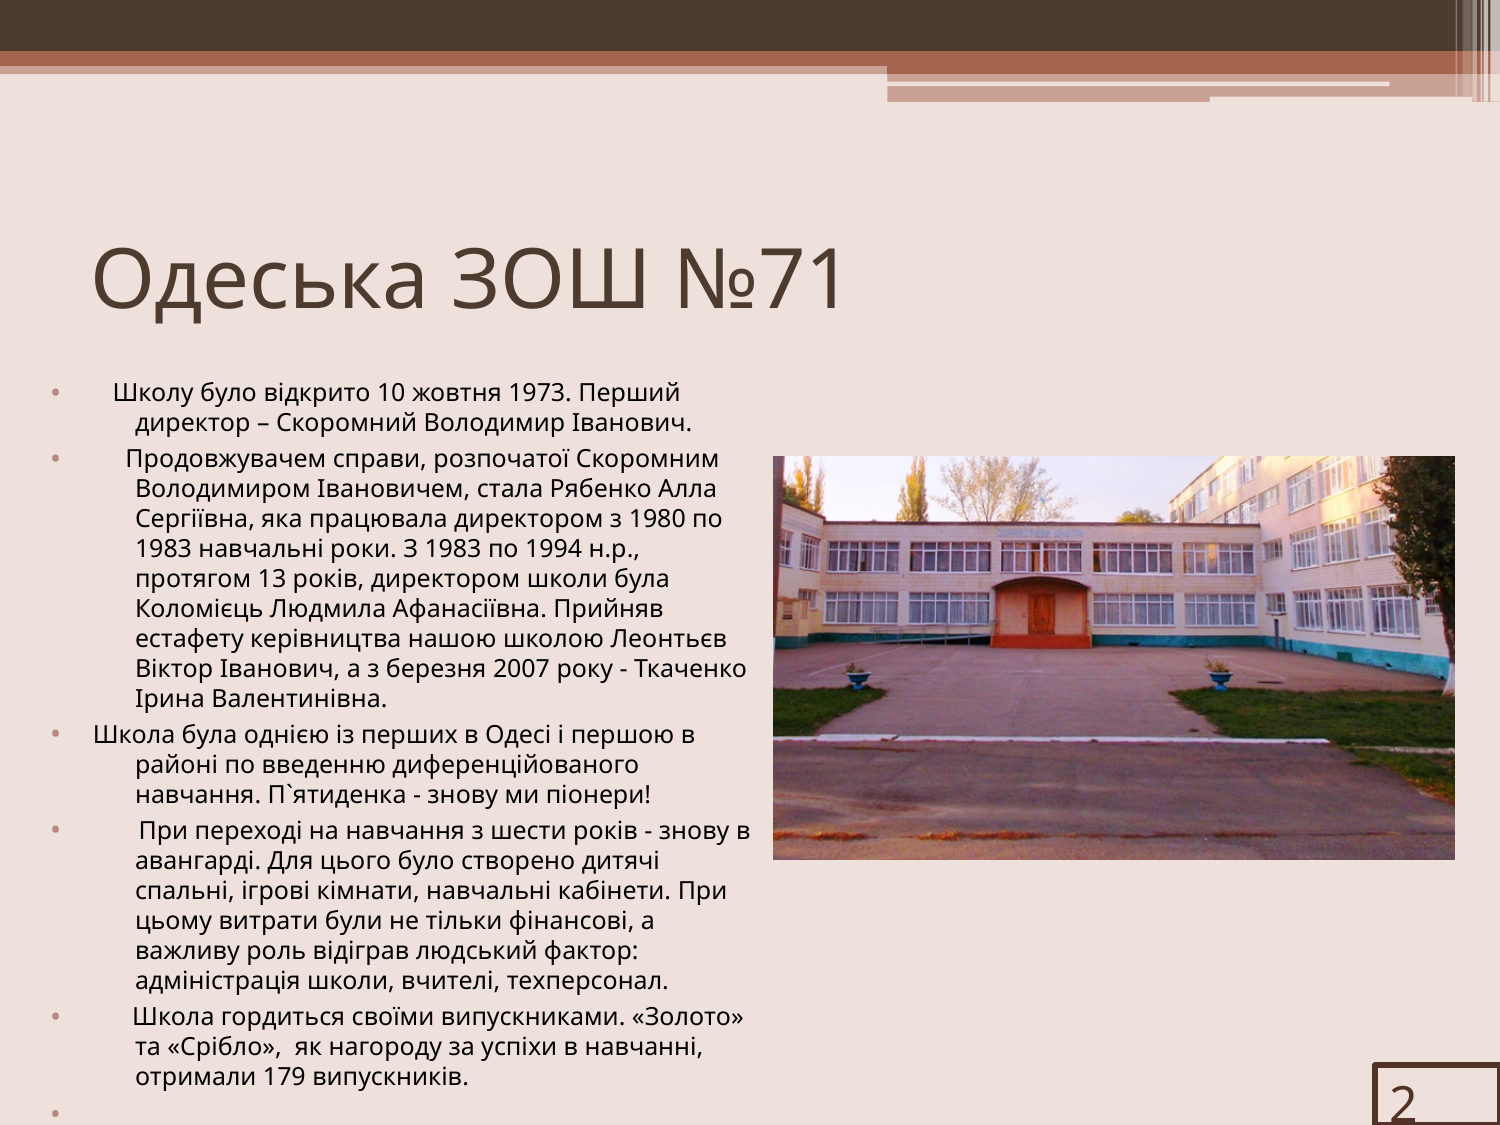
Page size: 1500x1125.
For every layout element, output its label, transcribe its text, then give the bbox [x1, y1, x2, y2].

list Школу було відкрито 10 жовтня 1973. Перший директор – Скоромний Володимир Іванович. Продовжувачем справи, розпочатої Скоромним Володимиром Івановичем, стала Рябенко Алла Сергіївна, яка працювала директором з 1980 по 1983 навчальні роки. З 1983 по 1994 н.р., протягом 13 років, директором школи була Коломієць Людмила Афанасіївна. Прийняв естафету керівництва нашою школою Леонтьєв Віктор Іванович, а з березня 2007 року - Ткаченко Ірина Валентинівна. Школа була однією із перших в Одесі і першою в районі по введенню диференційованого навчання. П`ятиденка - знову ми піонери! При переході на навчання з шести років - знову в авангарді. Для цього було створено дитячі спальні, ігрові кімнати, навчальні кабінети. При цьому витрати були не тільки фінансові, а важливу роль відіграв людський фактор: адміністрація школи, вчителі, техперсонал. Школа гордиться своїми випускниками. «Золото» та «Срібло», як нагороду за успіхи в навчанні, отримали 179 випускників. [0, 368, 774, 1112]
picture [773, 456, 1455, 860]
title Одеська ЗОШ №71 [75, 187, 1426, 363]
text_box 2 [1374, 1065, 1500, 1125]
